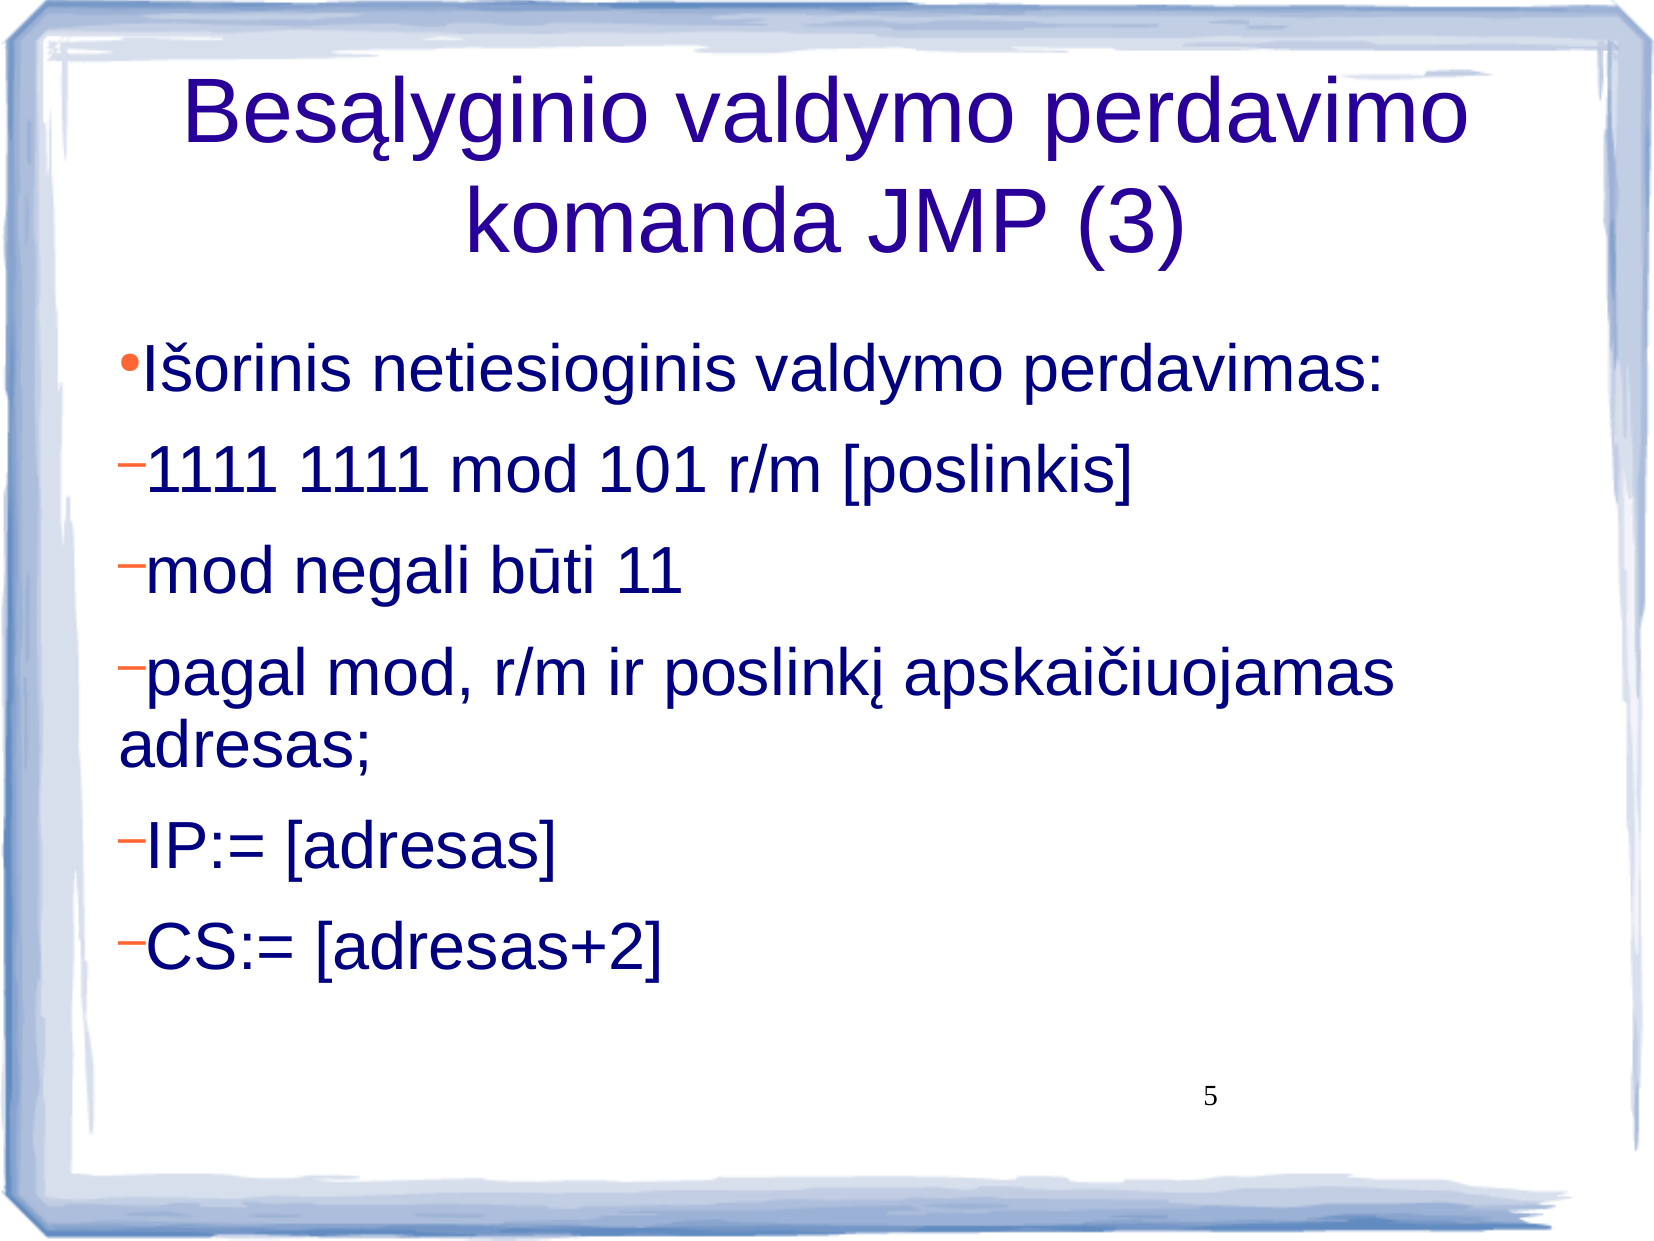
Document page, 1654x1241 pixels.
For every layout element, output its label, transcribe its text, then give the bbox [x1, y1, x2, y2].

title Besąlyginio valdymo perdavimo komanda JMP (3) [82, 50, 1571, 256]
text_box [1203, 1076, 1589, 1163]
list Išorinis netiesioginis valdymo perdavimas: 1111 1111 mod 101 r/m [poslinkis] mod negali būti 11 pagal mod, r/m ir poslinkį apskaičiuojamas adresas; IP:= [adresas] CS:= [adresas+2] [118, 324, 1571, 990]
